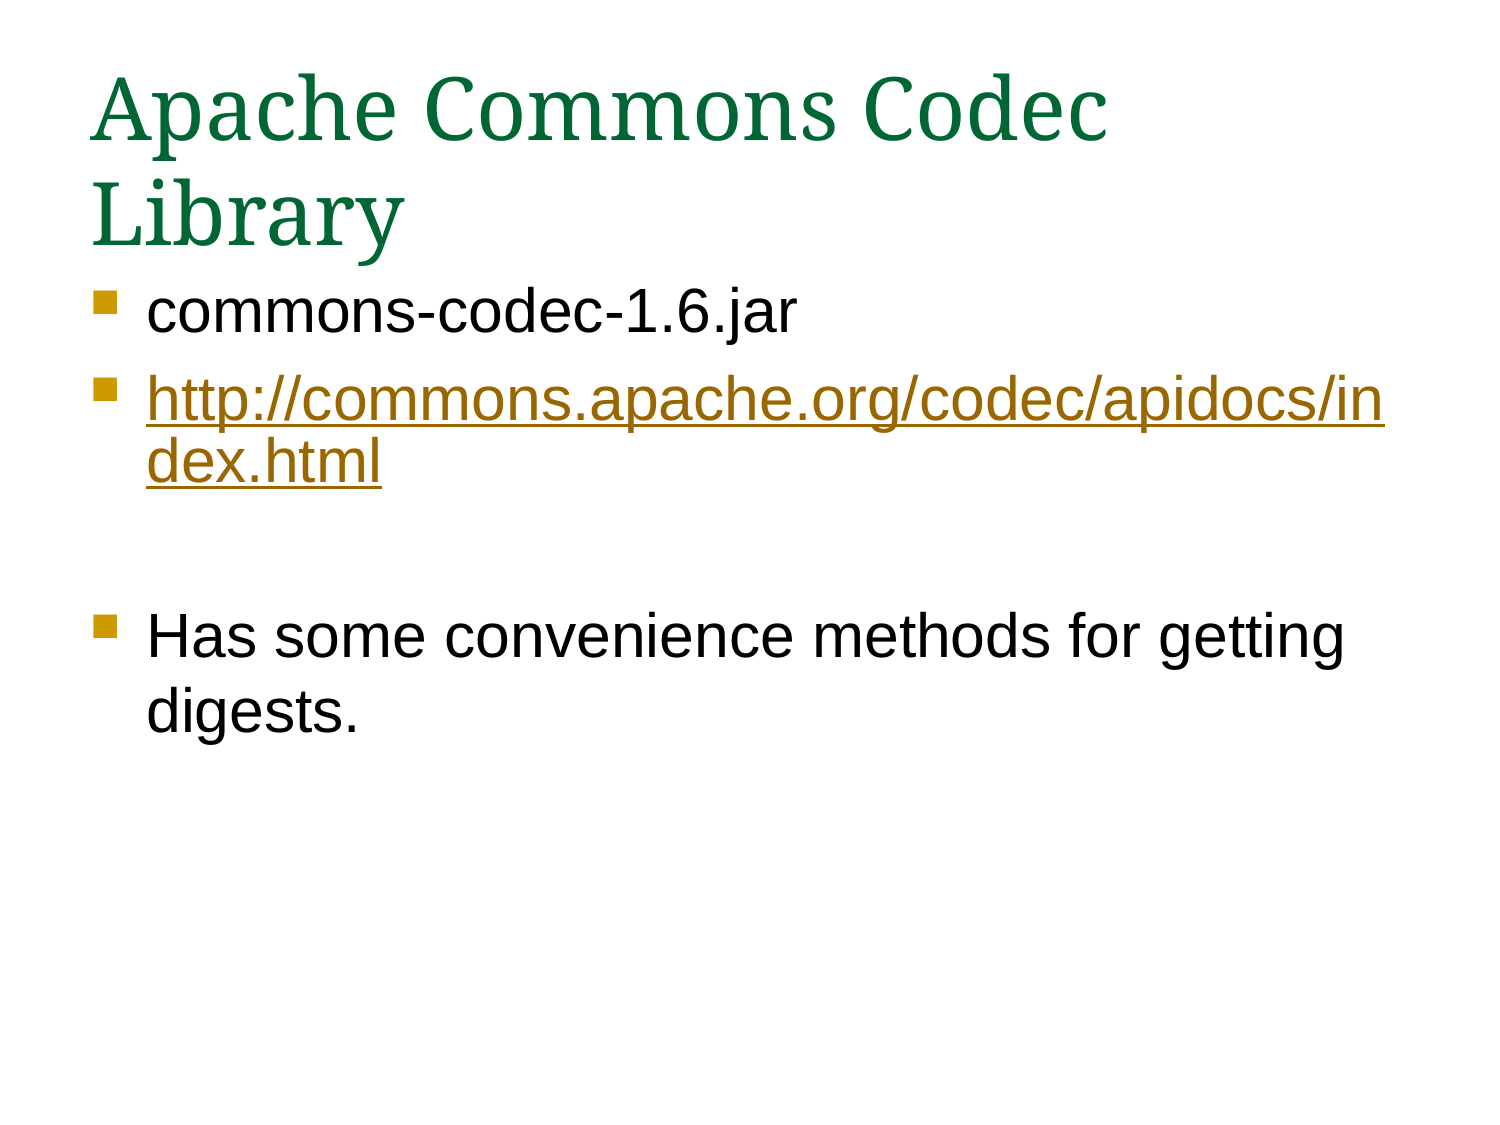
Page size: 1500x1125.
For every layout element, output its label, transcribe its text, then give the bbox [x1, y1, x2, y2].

list commons-codec-1.6.jar http://commons.apache.org/codec/apidocs/index.html Has some convenience methods for getting digests. [75, 262, 1425, 1006]
title Apache Commons Codec Library [75, 45, 1425, 233]
